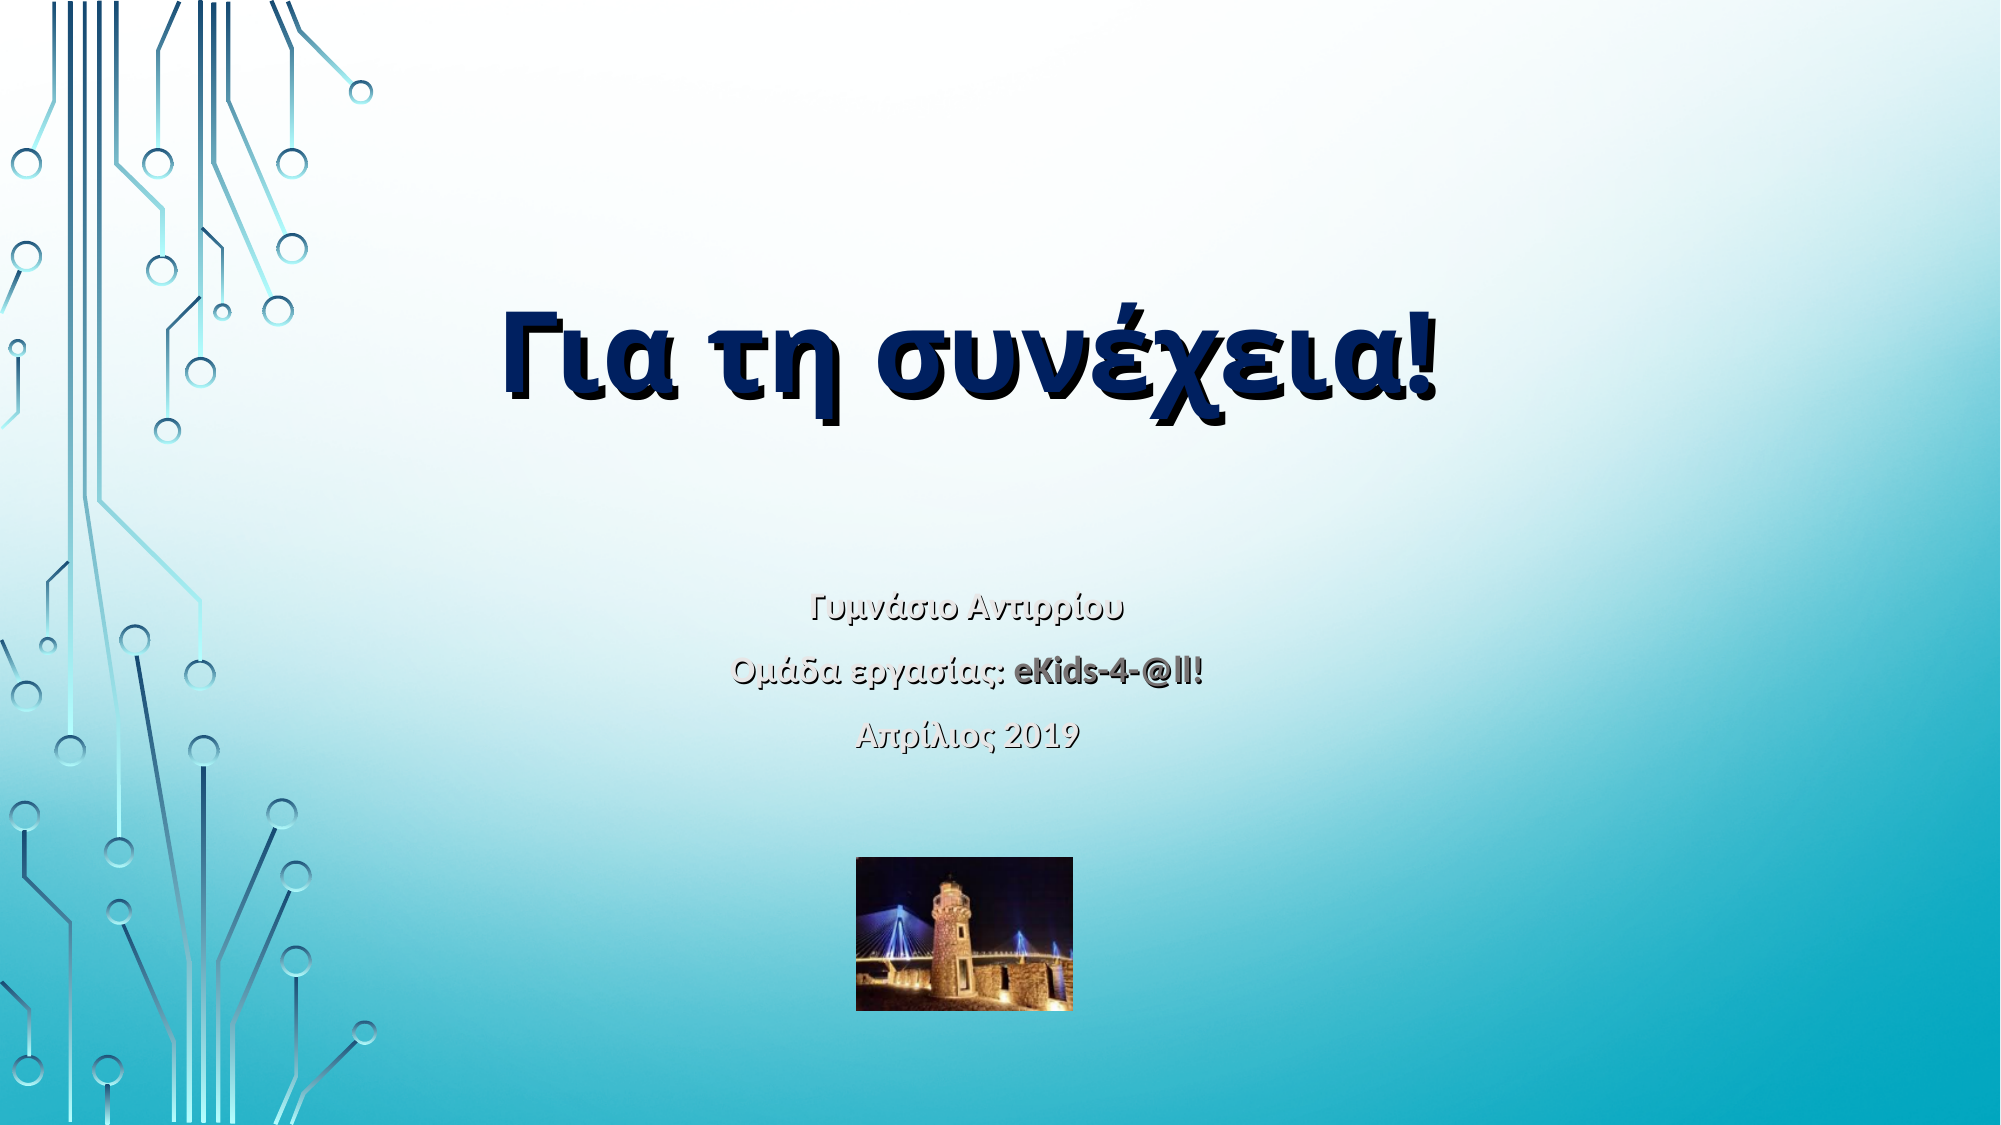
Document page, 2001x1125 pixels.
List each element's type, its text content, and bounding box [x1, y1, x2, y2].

picture [856, 857, 1073, 1011]
text_box Για τη συνέχεια! [456, 252, 1478, 400]
text_box Γυμνάσιο Αντιρρίου Ομάδα εργασίας: eKids-4-@ll! Απρίλιος 2019 [701, 546, 1232, 783]
